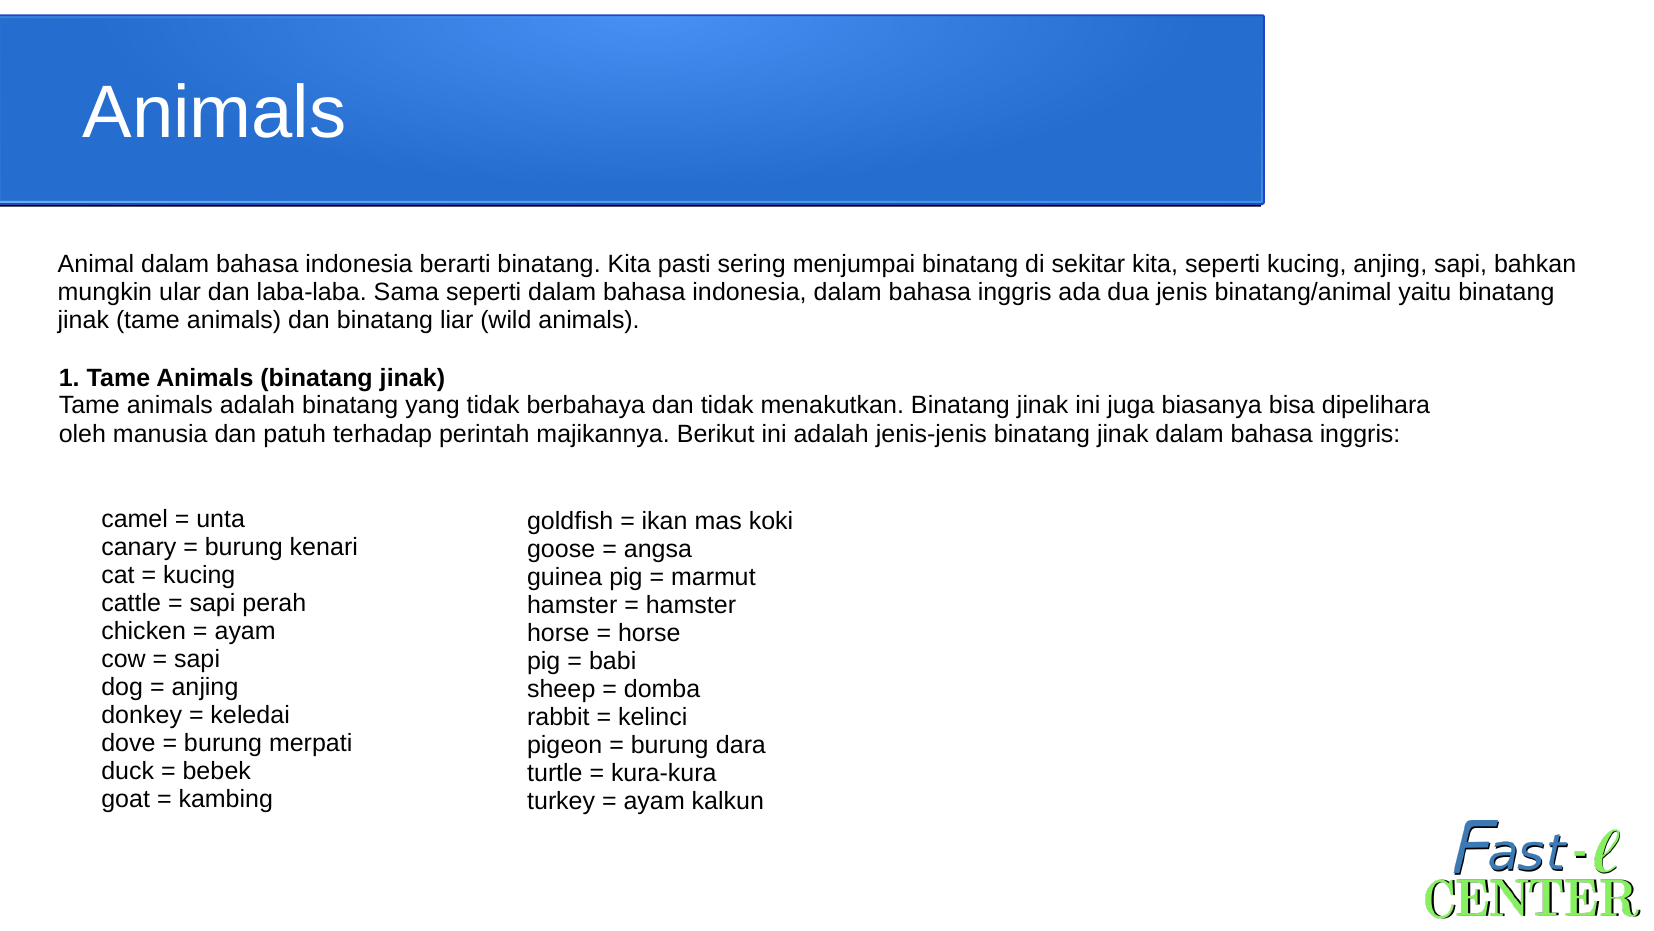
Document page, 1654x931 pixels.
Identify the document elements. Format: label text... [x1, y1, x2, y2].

text_box 1. Tame Animals (binatang jinak) Tame animals adalah binatang yang tidak berbahaya dan tidak menakutkan. Binatang jinak ini juga biasanya bisa dipelihara oleh manusia dan patuh terhadap perintah majikannya. Berikut ini adalah jenis-jenis binatang jinak dalam bahasa inggris: [44, 355, 1456, 483]
text_box goldfish = ikan mas koki goose = angsa guinea pig = marmut hamster = hamster horse = horse pig = babi sheep = domba rabbit = kelinci pigeon = burung dara turtle = kura-kura turkey = ayam kalkun [512, 499, 881, 851]
text_box Animal dalam bahasa indonesia berarti binatang. Kita pasti sering menjumpai binatang di sekitar kita, seperti kucing, anjing, sapi, bahkan mungkin ular dan laba-laba. Sama seperti dalam bahasa indonesia, dalam bahasa inggris ada dua jenis binatang/animal yaitu binatang jinak (tame animals) dan binatang liar (wild animals). [42, 242, 1606, 342]
picture [1425, 820, 1641, 921]
title Animals [82, 35, 1235, 189]
text_box camel = unta canary = burung kenari cat = kucing cattle = sapi perah chicken = ayam cow = sapi dog = anjing donkey = keledai dove = burung merpati duck = bebek goat = kambing [86, 469, 374, 849]
